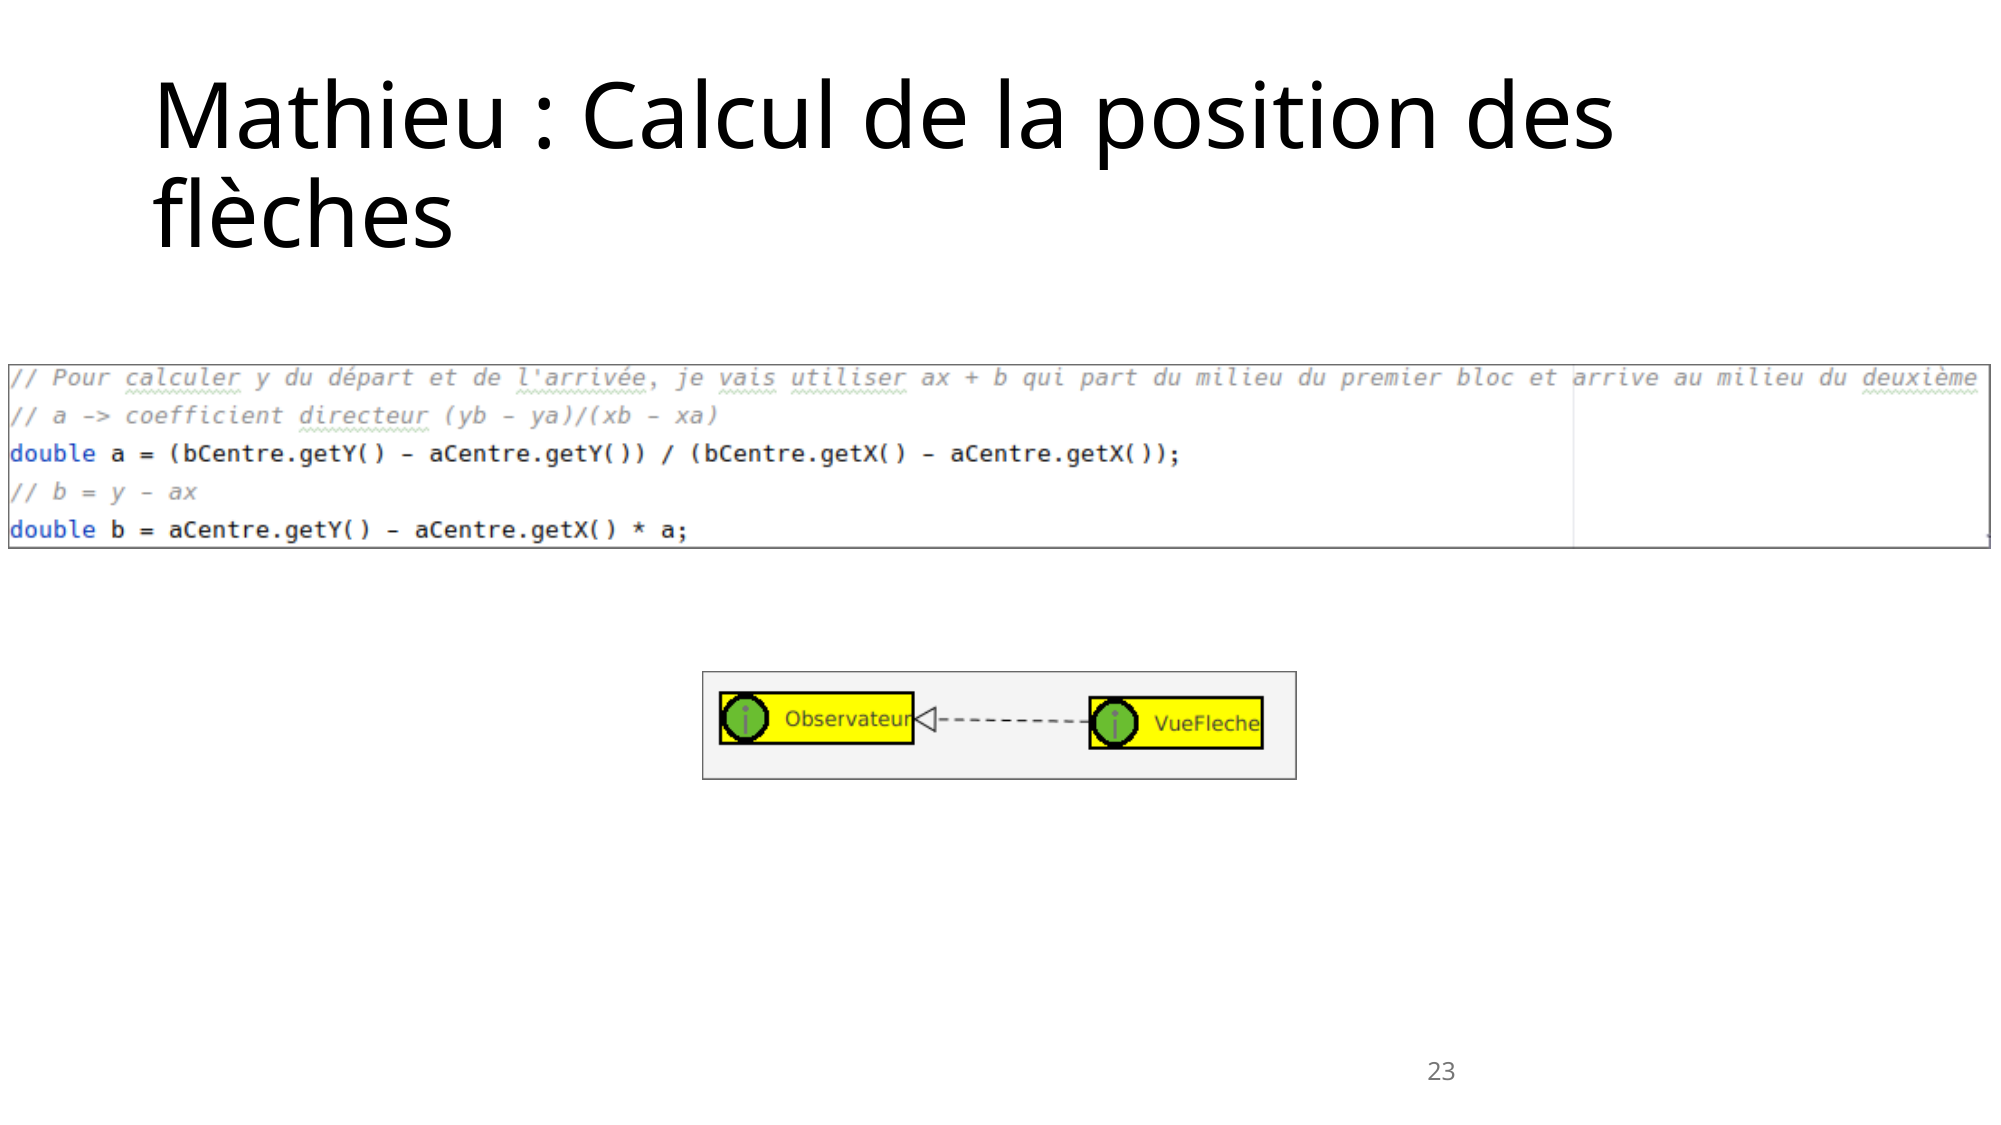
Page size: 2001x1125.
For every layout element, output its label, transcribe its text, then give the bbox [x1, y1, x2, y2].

picture [8, 364, 1991, 549]
text_box [1412, 1042, 1863, 1103]
picture [702, 671, 1297, 780]
title Mathieu : Calcul de la position des flèches [137, 59, 1863, 278]
